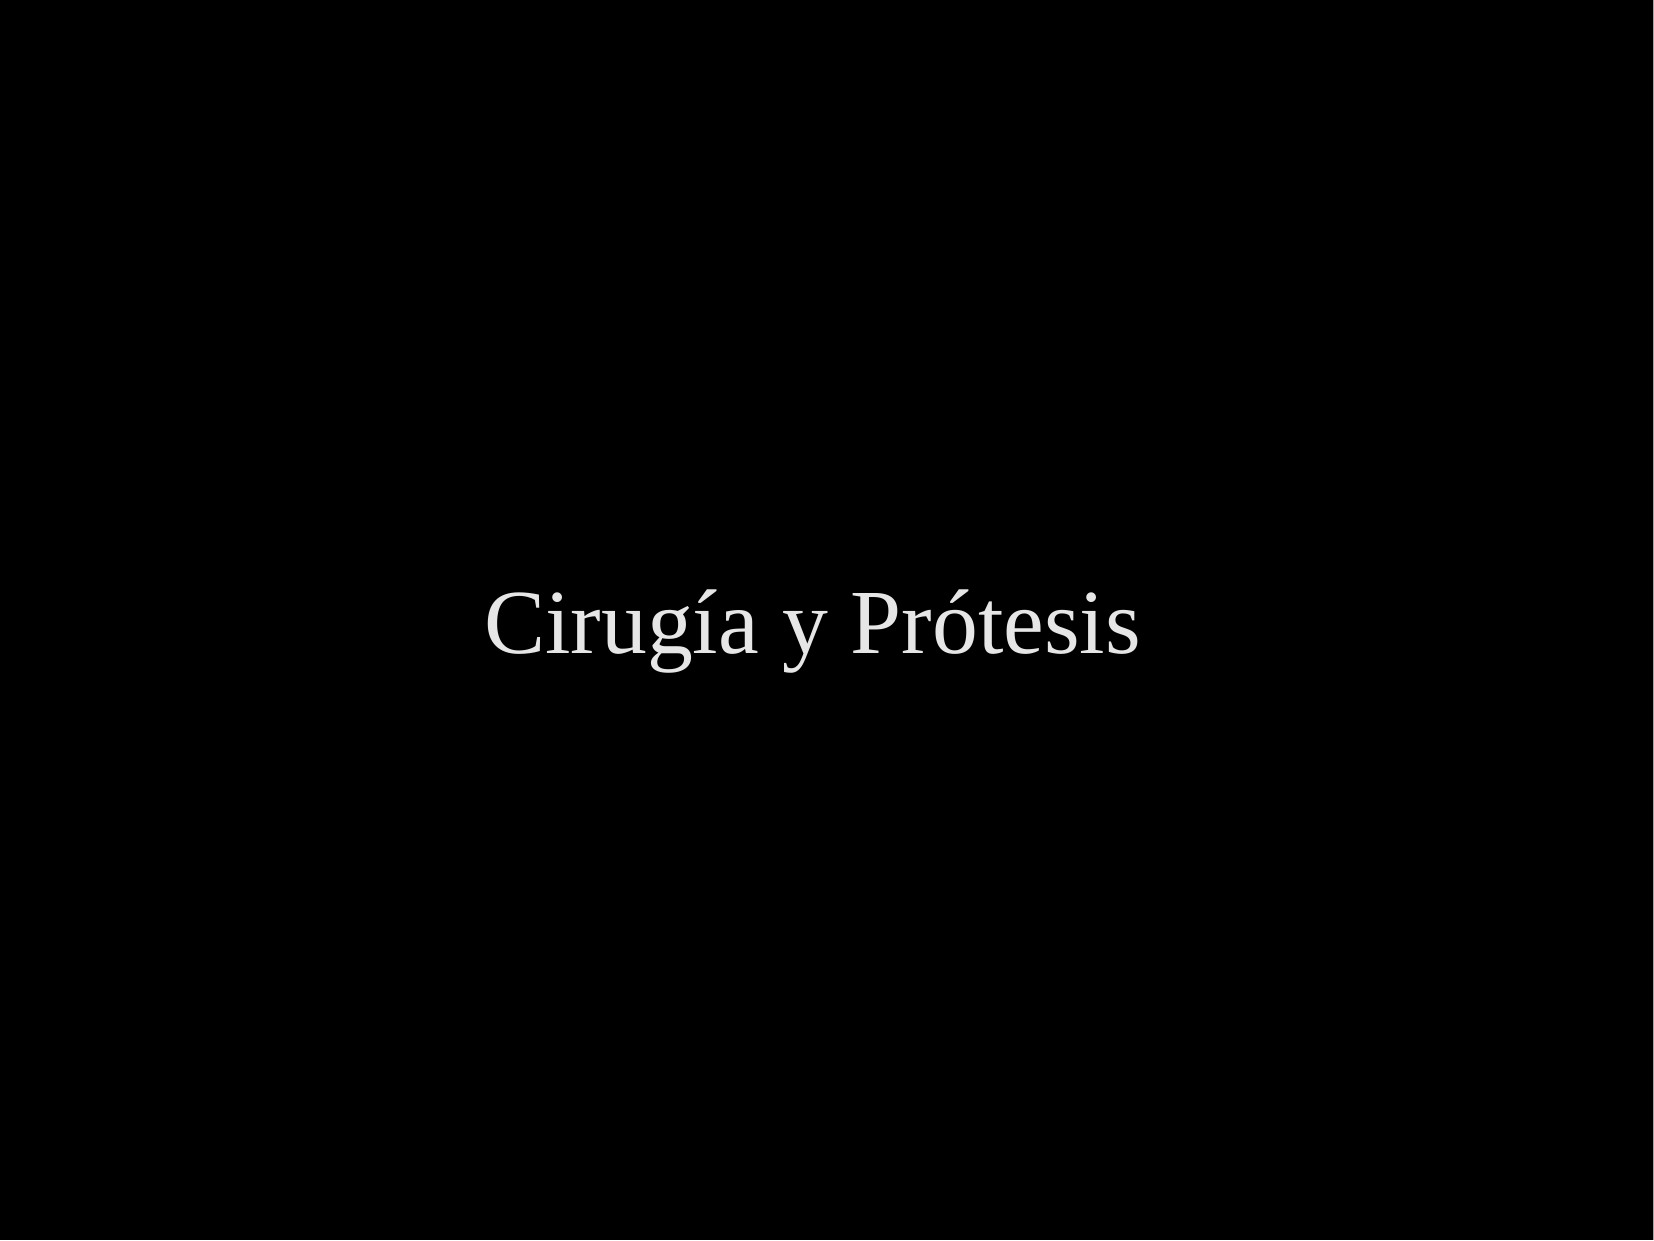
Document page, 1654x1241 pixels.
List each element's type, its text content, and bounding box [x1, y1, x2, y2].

text_box Cirugía y Prótesis [469, 564, 1167, 682]
